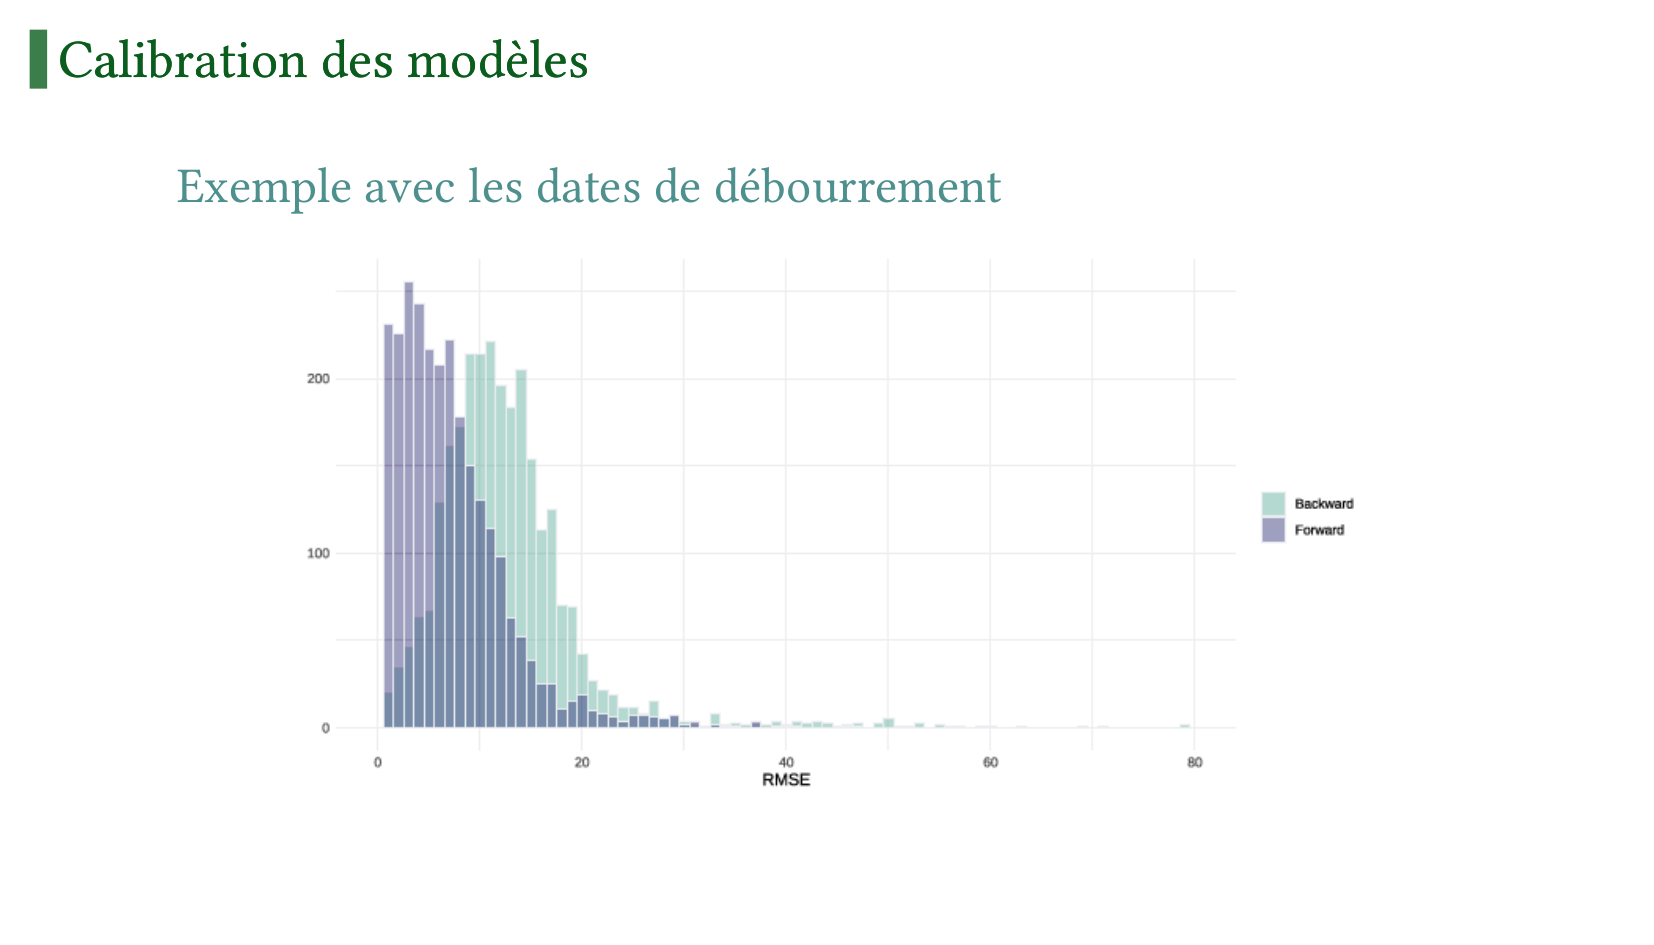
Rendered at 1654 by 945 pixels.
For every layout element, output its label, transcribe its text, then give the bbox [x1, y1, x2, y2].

text_box Exemple avec les dates de débourrement [177, 100, 1571, 215]
text_box Calibration des modèles [59, 29, 1571, 119]
text_box [29, 29, 48, 89]
picture [289, 242, 1365, 798]
